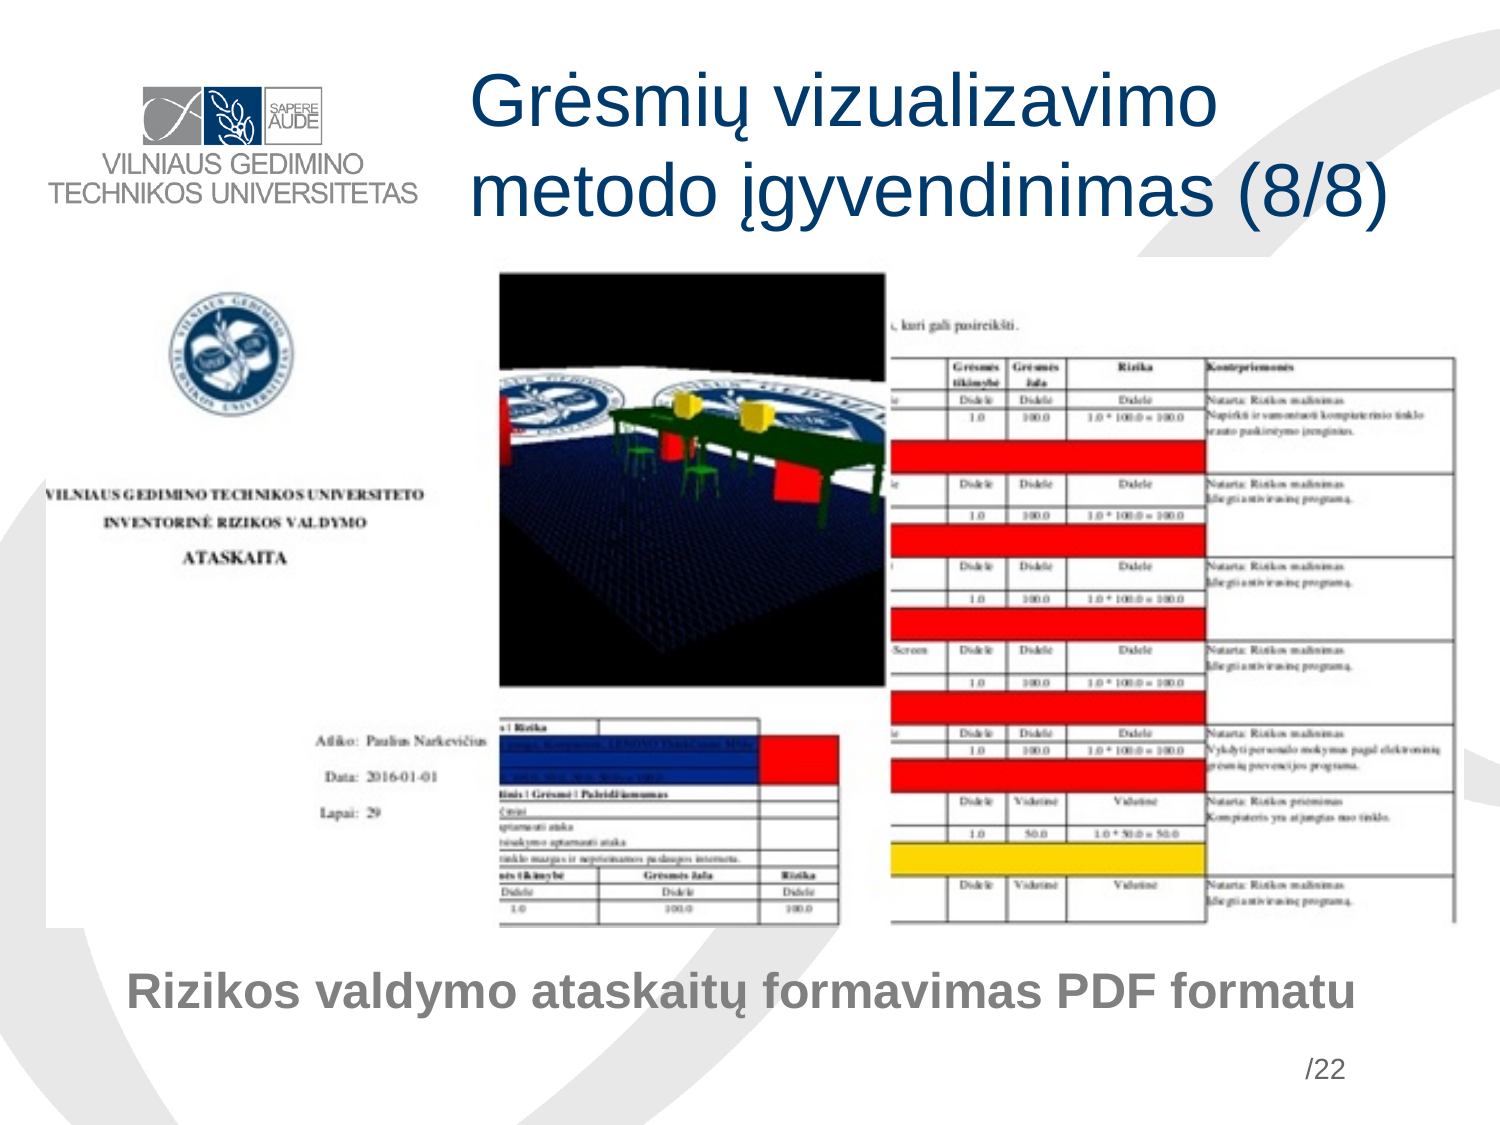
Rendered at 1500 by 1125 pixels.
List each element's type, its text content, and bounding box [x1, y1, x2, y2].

picture [0, 0, 1500, 1125]
text_box /22 [1290, 1042, 1447, 1103]
text_box Rizikos valdymo ataskaitų formavimas PDF formatu [111, 950, 1373, 1026]
text_box Grėsmių vizualizavimo metodo įgyvendinimas (8/8) [454, 19, 1447, 257]
